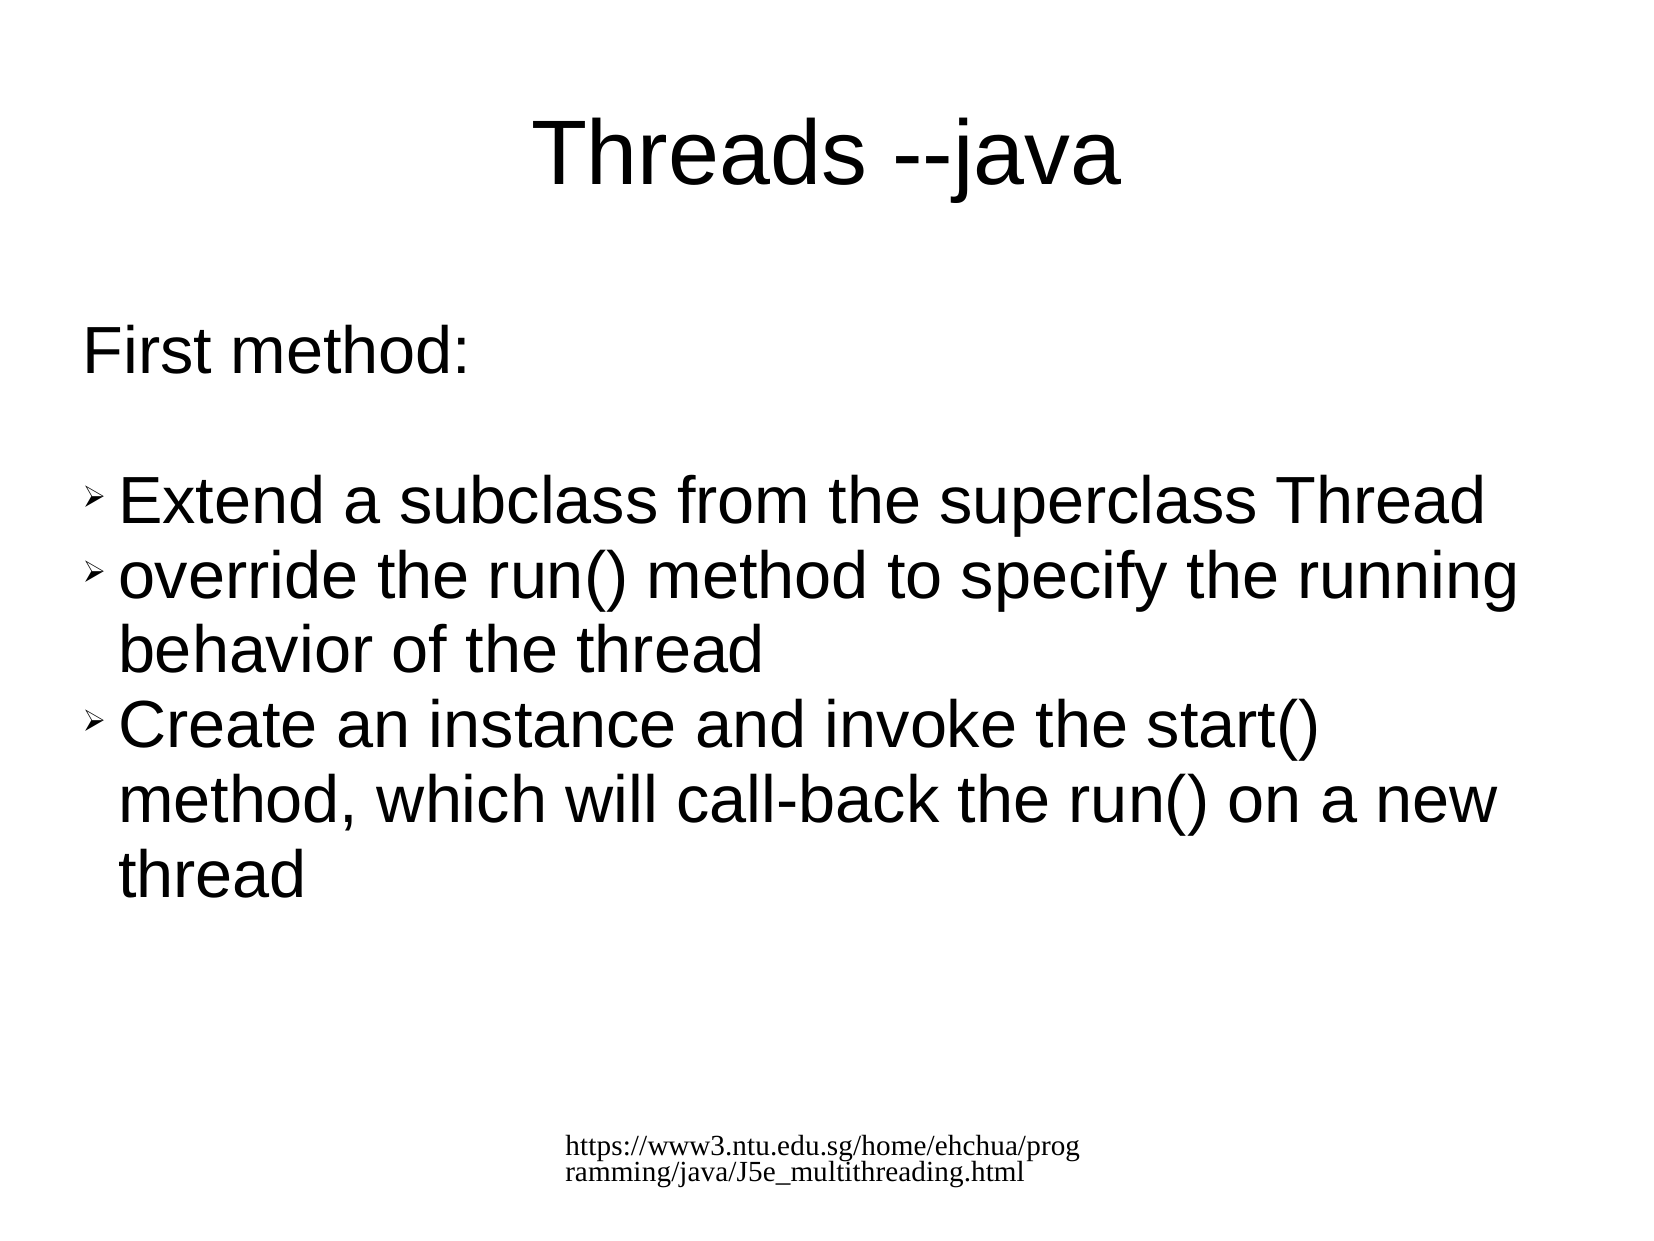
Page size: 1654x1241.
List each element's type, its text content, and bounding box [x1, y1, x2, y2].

subtitle First method: Extend a subclass from the superclass Thread override the run() method to specify the running behavior of the thread Create an instance and invoke the start() method, which will call-back the run() on a new thread [82, 290, 1571, 1010]
title Threads --java [82, 49, 1571, 257]
